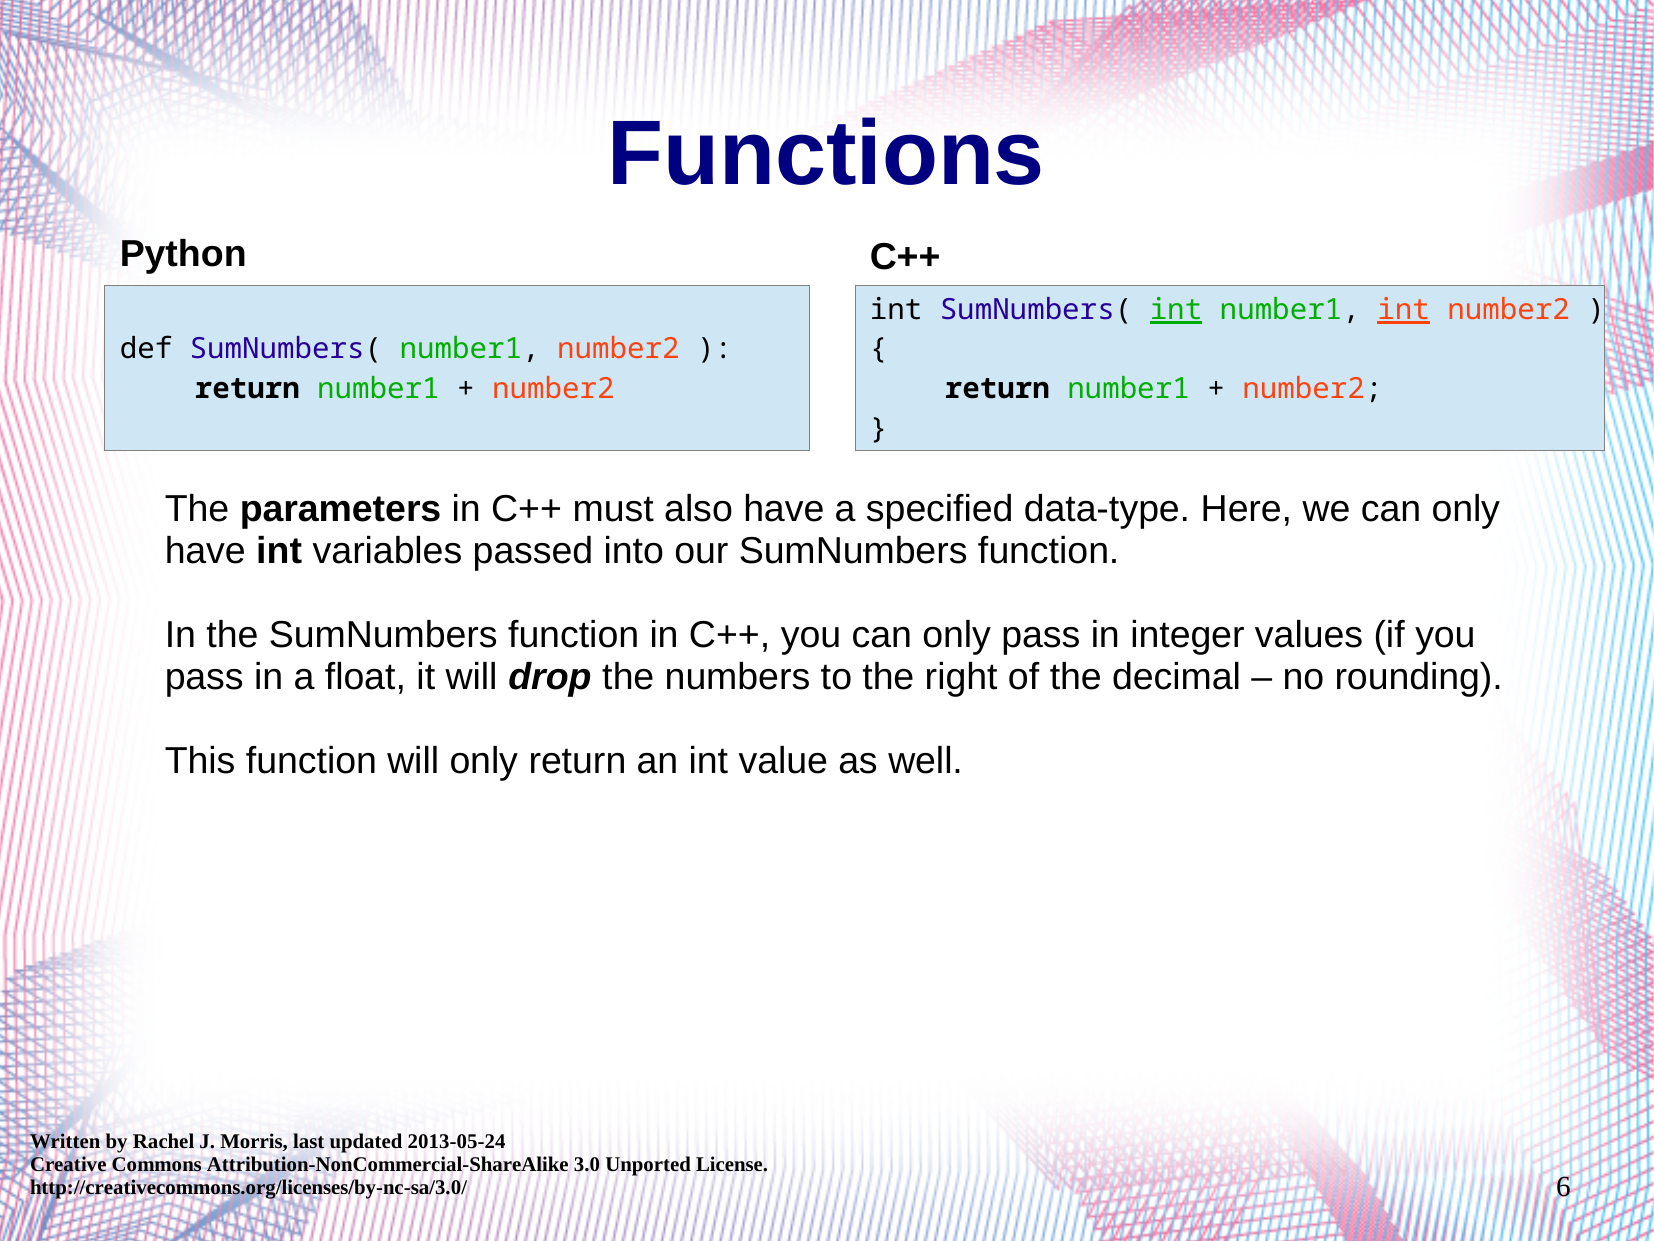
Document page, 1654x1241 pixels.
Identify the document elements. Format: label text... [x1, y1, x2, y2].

text_box int SumNumbers( int number1, int number2 ) { return number1 + number2; } [855, 285, 1605, 451]
picture [0, 0, 1654, 1241]
text_box The parameters in C++ must also have a specified data-type. Here, we can only have int variables passed into our SumNumbers function. In the SumNumbers function in C++, you can only pass in integer values (if you pass in a float, it will drop the numbers to the right of the decimal – no rounding). This function will only return an int value as well. [150, 480, 1561, 789]
text_box C++ [855, 228, 1546, 286]
title Functions [82, 49, 1571, 257]
text_box Python [105, 225, 796, 282]
text_box def SumNumbers( number1, number2 ): return number1 + number2 [104, 285, 810, 451]
